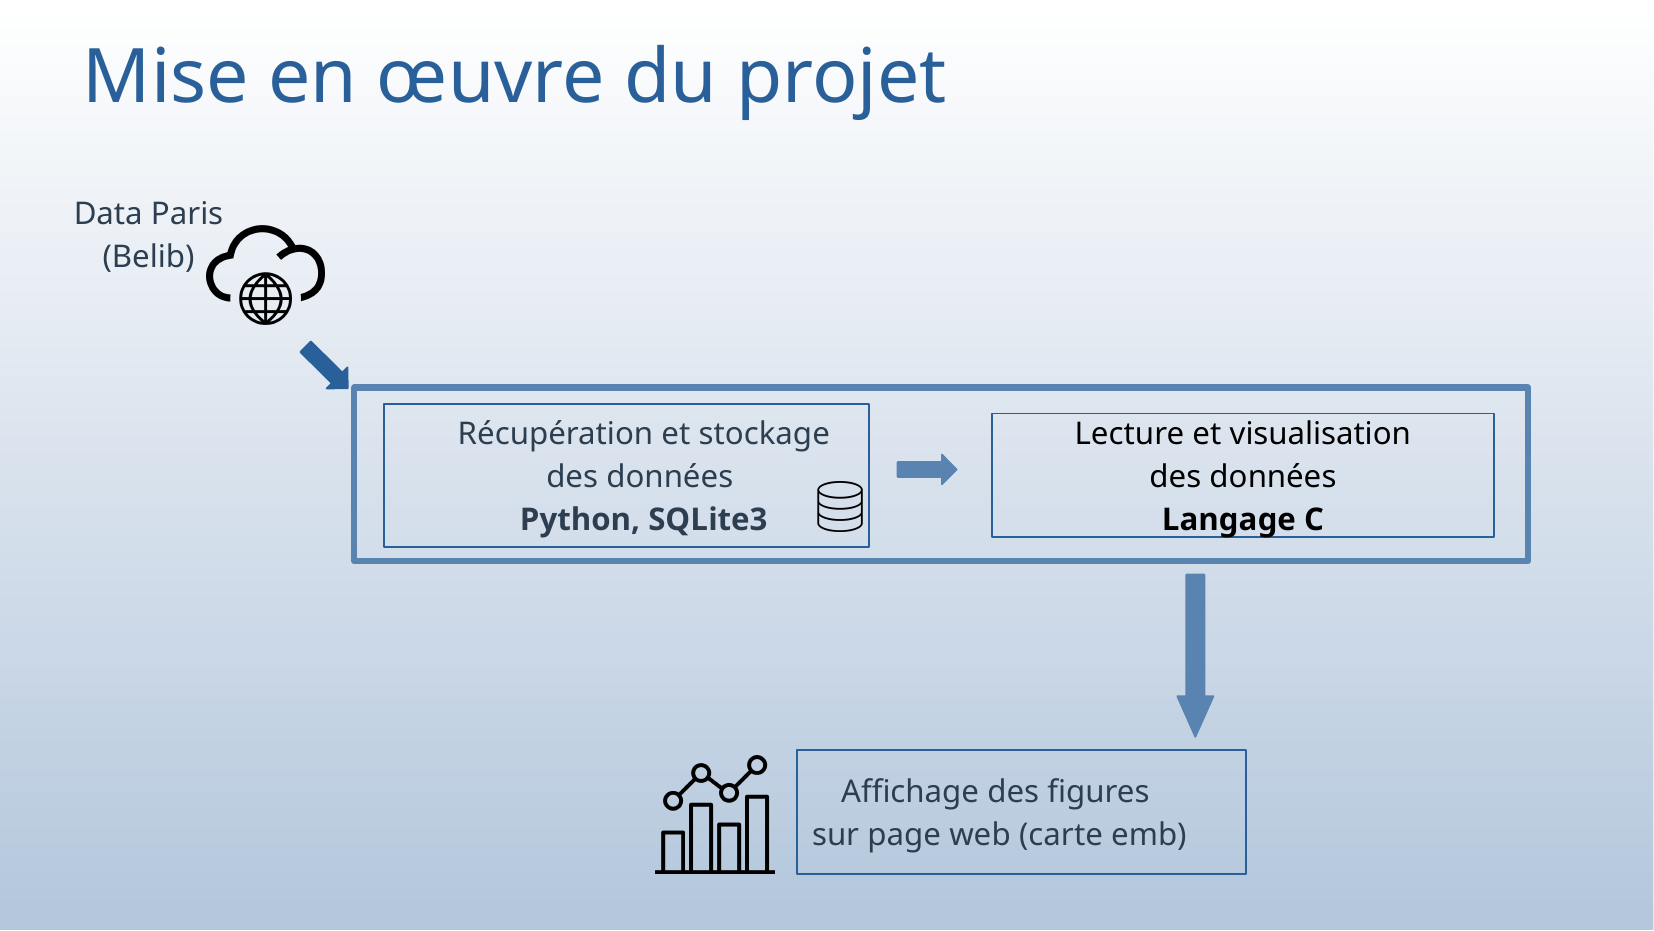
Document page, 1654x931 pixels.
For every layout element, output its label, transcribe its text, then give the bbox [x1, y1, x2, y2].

title Mise en œuvre du projet [82, 0, 1571, 151]
text_box Affichage des figures sur page web (carte emb) [797, 750, 1247, 874]
text_box Lecture et visualisation des données Langage C [992, 413, 1495, 538]
text_box [59, 224, 1595, 931]
picture [206, 225, 325, 325]
text_box Récupération et stockage des données Python, SQLite3 [383, 413, 869, 537]
picture [815, 481, 865, 532]
picture [655, 755, 775, 875]
text_box Data Paris (Belib) [59, 171, 266, 296]
